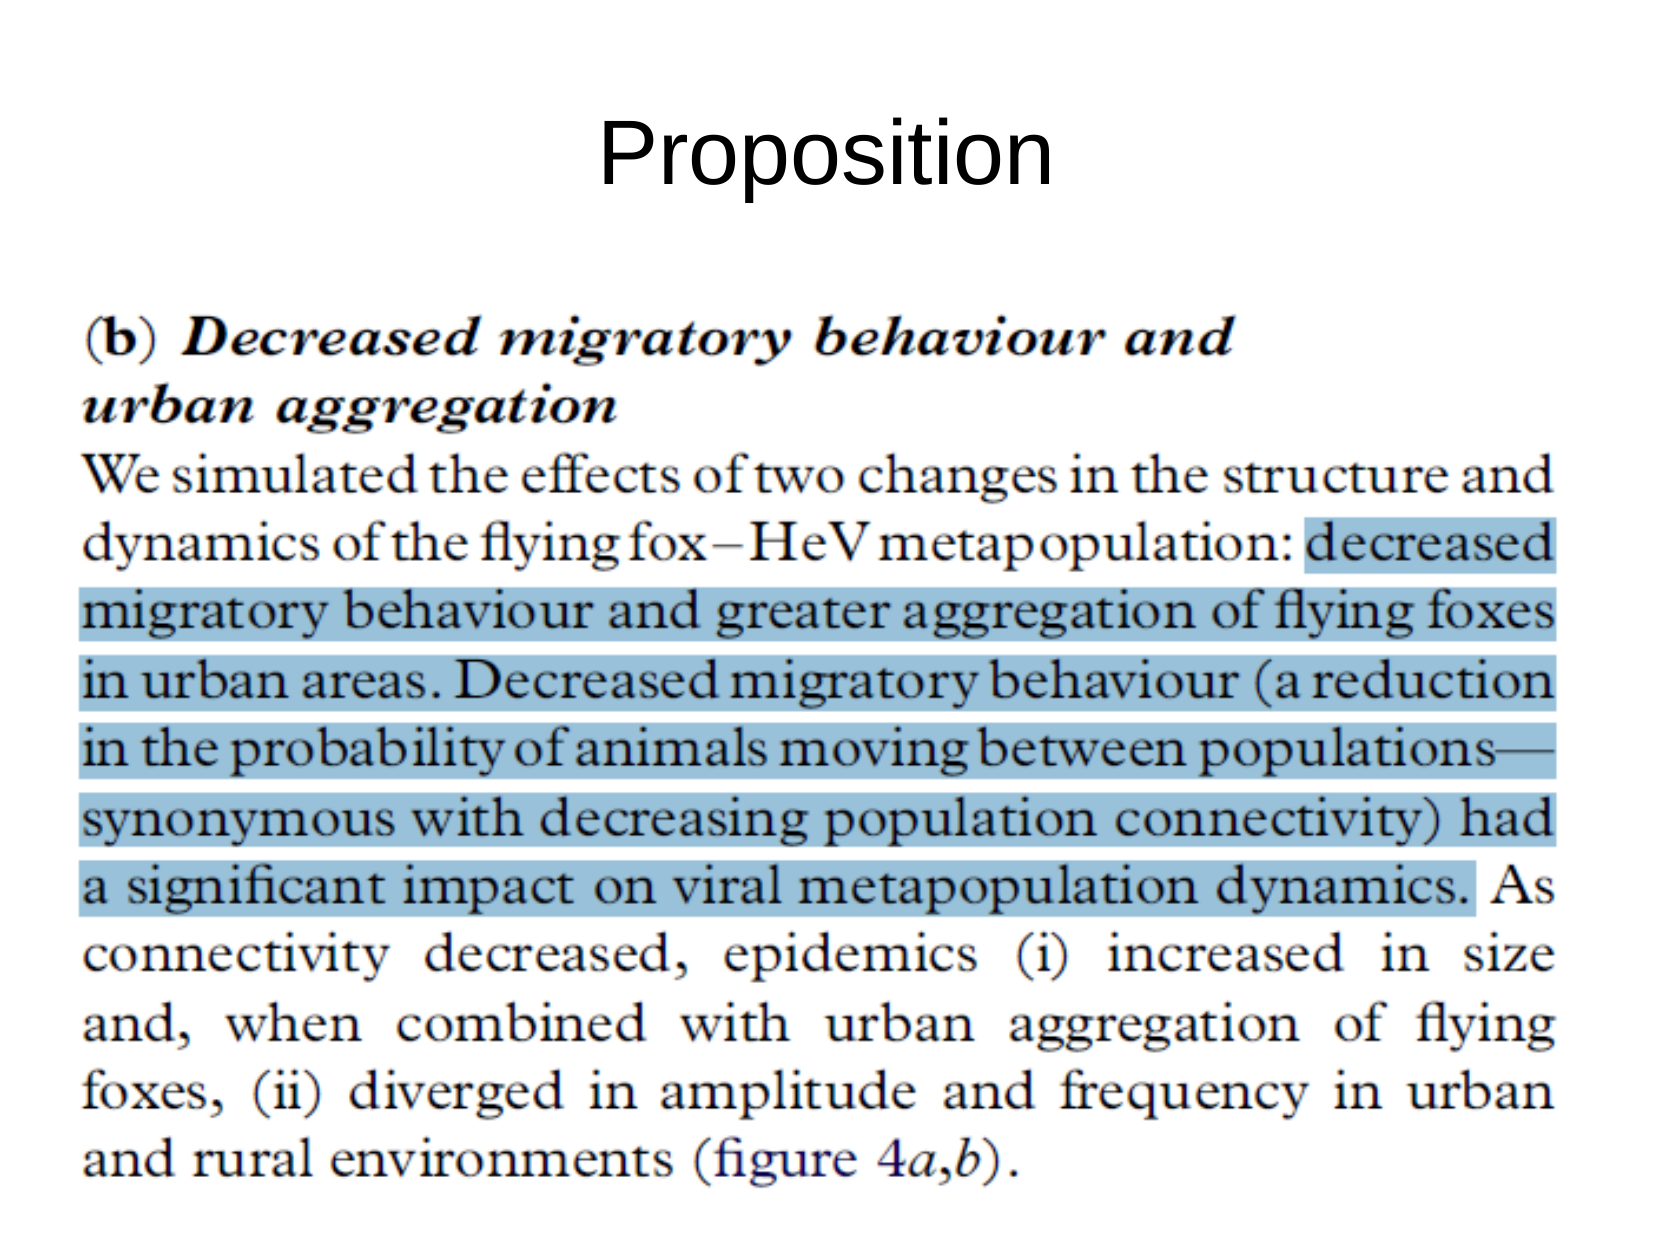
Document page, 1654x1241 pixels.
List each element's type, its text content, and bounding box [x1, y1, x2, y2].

title Proposition [82, 49, 1571, 257]
picture [63, 299, 1576, 1195]
